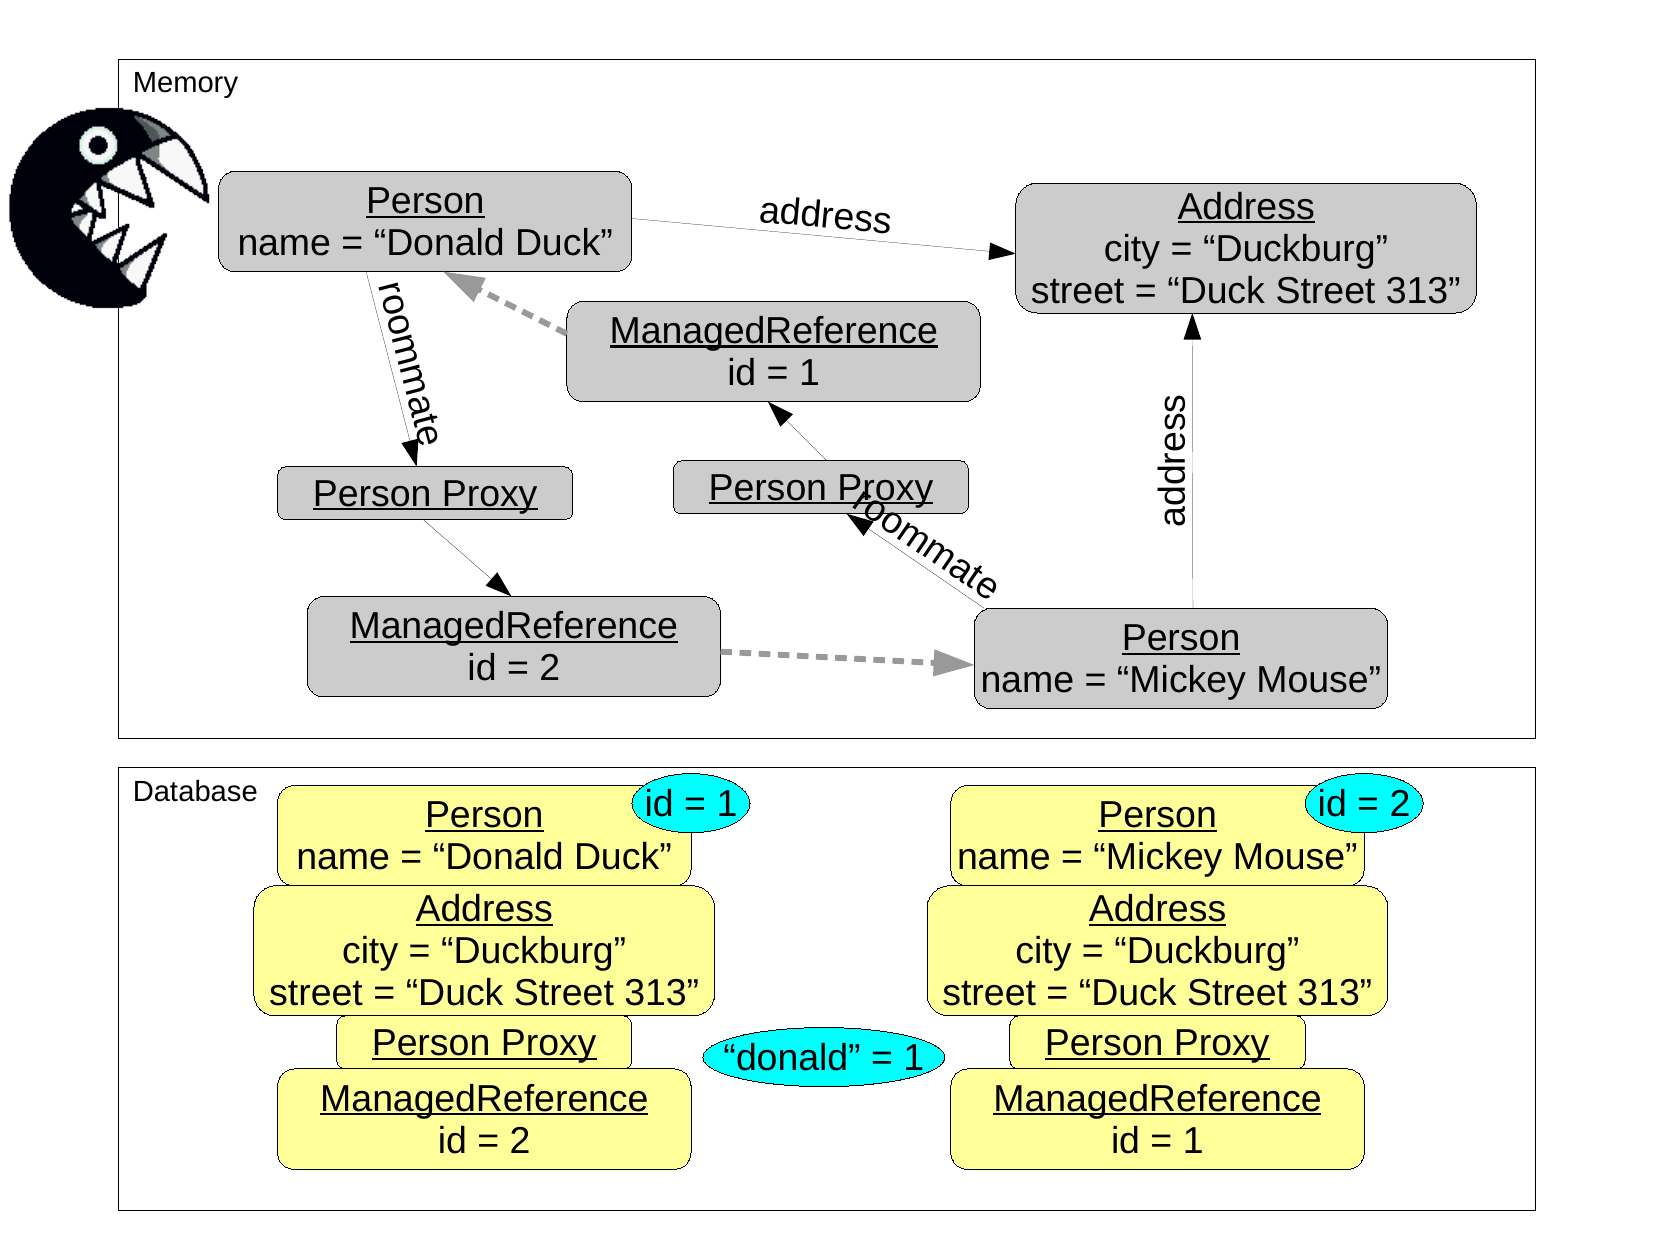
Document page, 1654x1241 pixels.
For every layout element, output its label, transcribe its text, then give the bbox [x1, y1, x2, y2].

text_box Person Proxy [673, 460, 969, 514]
text_box Address city = “Duckburg” street = “Duck Street 313” [927, 885, 1388, 1016]
text_box Person Proxy [277, 466, 573, 520]
text_box Address city = “Duckburg” street = “Duck Street 313” [253, 885, 715, 1016]
text_box Memory [118, 59, 1536, 739]
text_box ManagedReference id = 1 [566, 301, 981, 402]
text_box Person Proxy [1009, 1015, 1306, 1069]
text_box “donald” = 1 [702, 1027, 945, 1087]
text_box Person name = “Mickey Mouse” [950, 785, 1365, 885]
text_box Person name = “Mickey Mouse” [974, 608, 1388, 709]
text_box Person Proxy [336, 1015, 632, 1069]
text_box ManagedReference id = 1 [950, 1068, 1365, 1170]
text_box Person name = “Donald Duck” [277, 785, 692, 885]
text_box id = 2 [1305, 773, 1424, 833]
text_box id = 1 [631, 773, 751, 833]
text_box Database [118, 767, 1536, 1211]
text_box ManagedReference id = 2 [307, 596, 721, 697]
text_box ManagedReference id = 2 [277, 1068, 692, 1170]
picture [0, 94, 216, 321]
text_box Person name = “Donald Duck” [218, 171, 632, 272]
text_box Address city = “Duckburg” street = “Duck Street 313” [1015, 183, 1477, 314]
